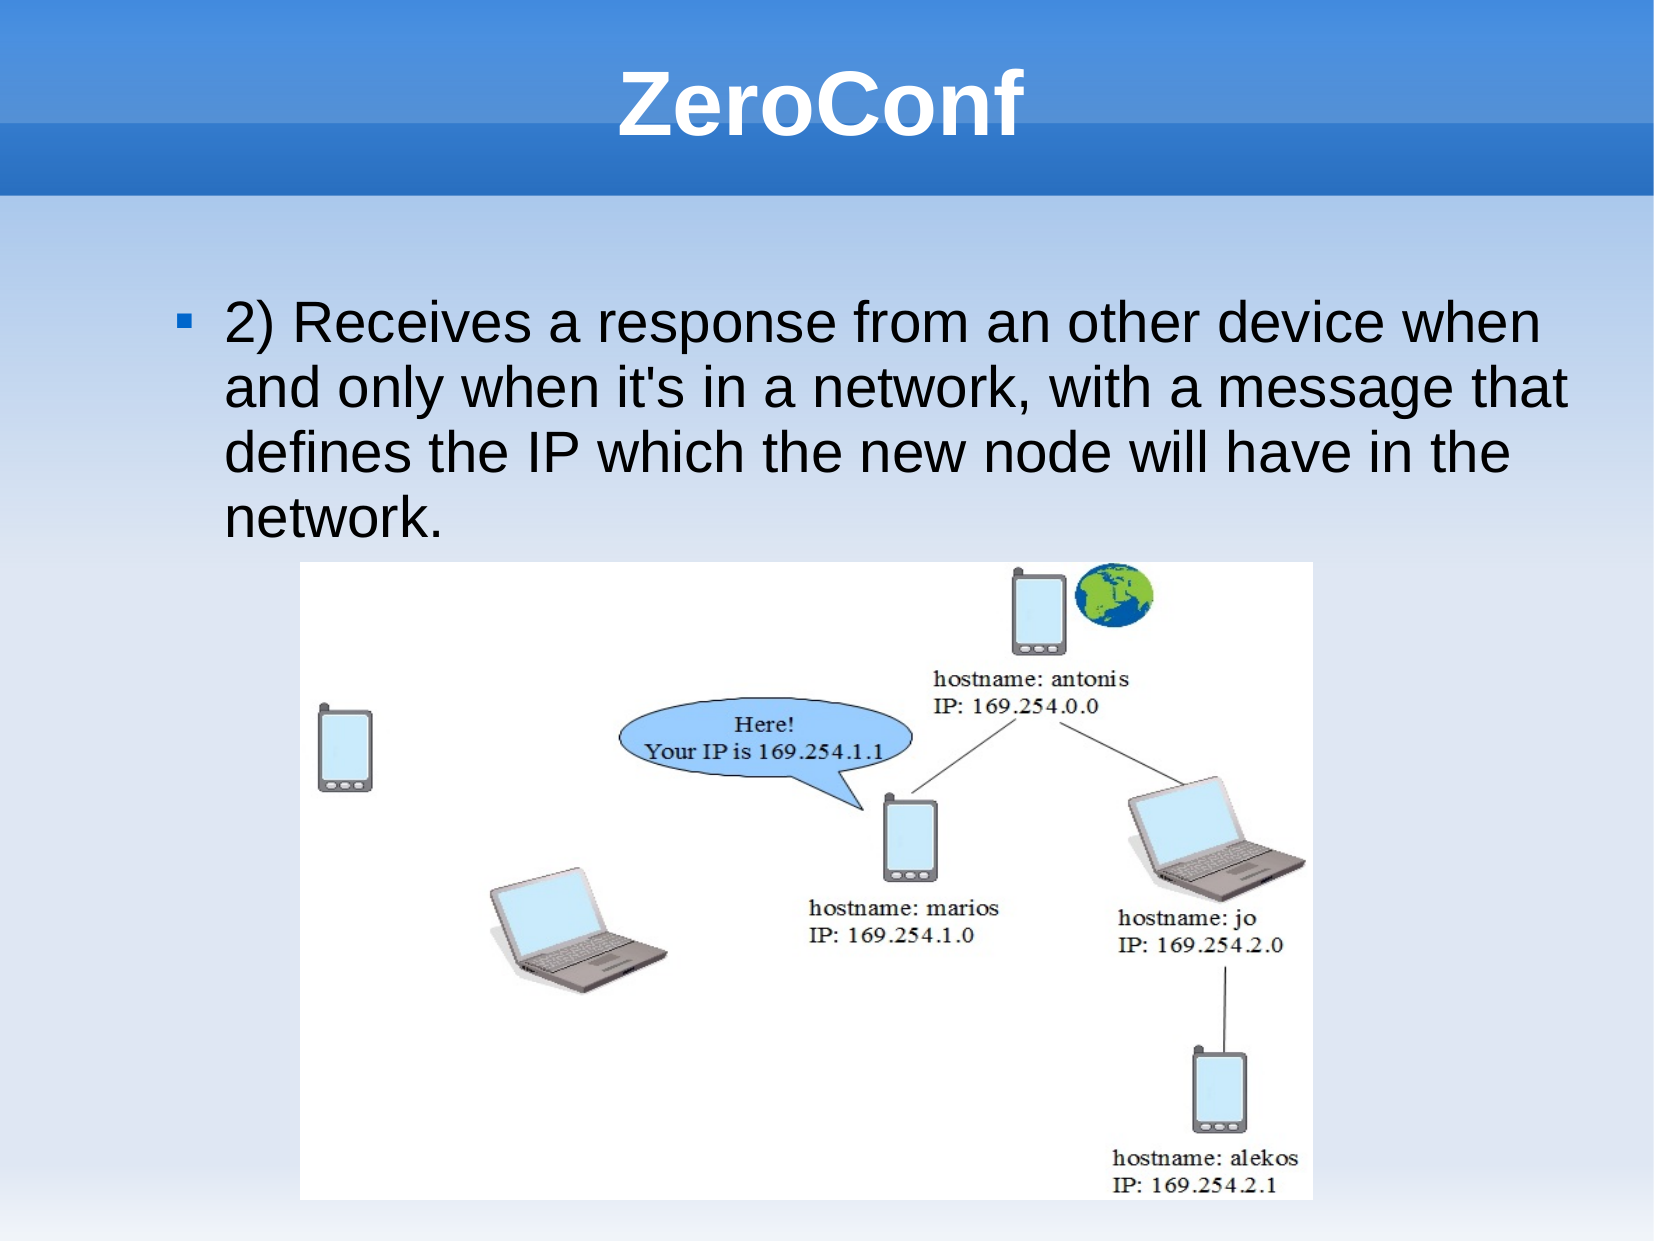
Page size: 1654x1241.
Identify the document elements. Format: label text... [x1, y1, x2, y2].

title ZeroConf [76, 7, 1565, 200]
picture [0, 0, 1654, 1241]
list 2) Receives a response from an other device when and only when it's in a network, with a message that defines the IP which the new node will have in the network. [82, 290, 1571, 1094]
